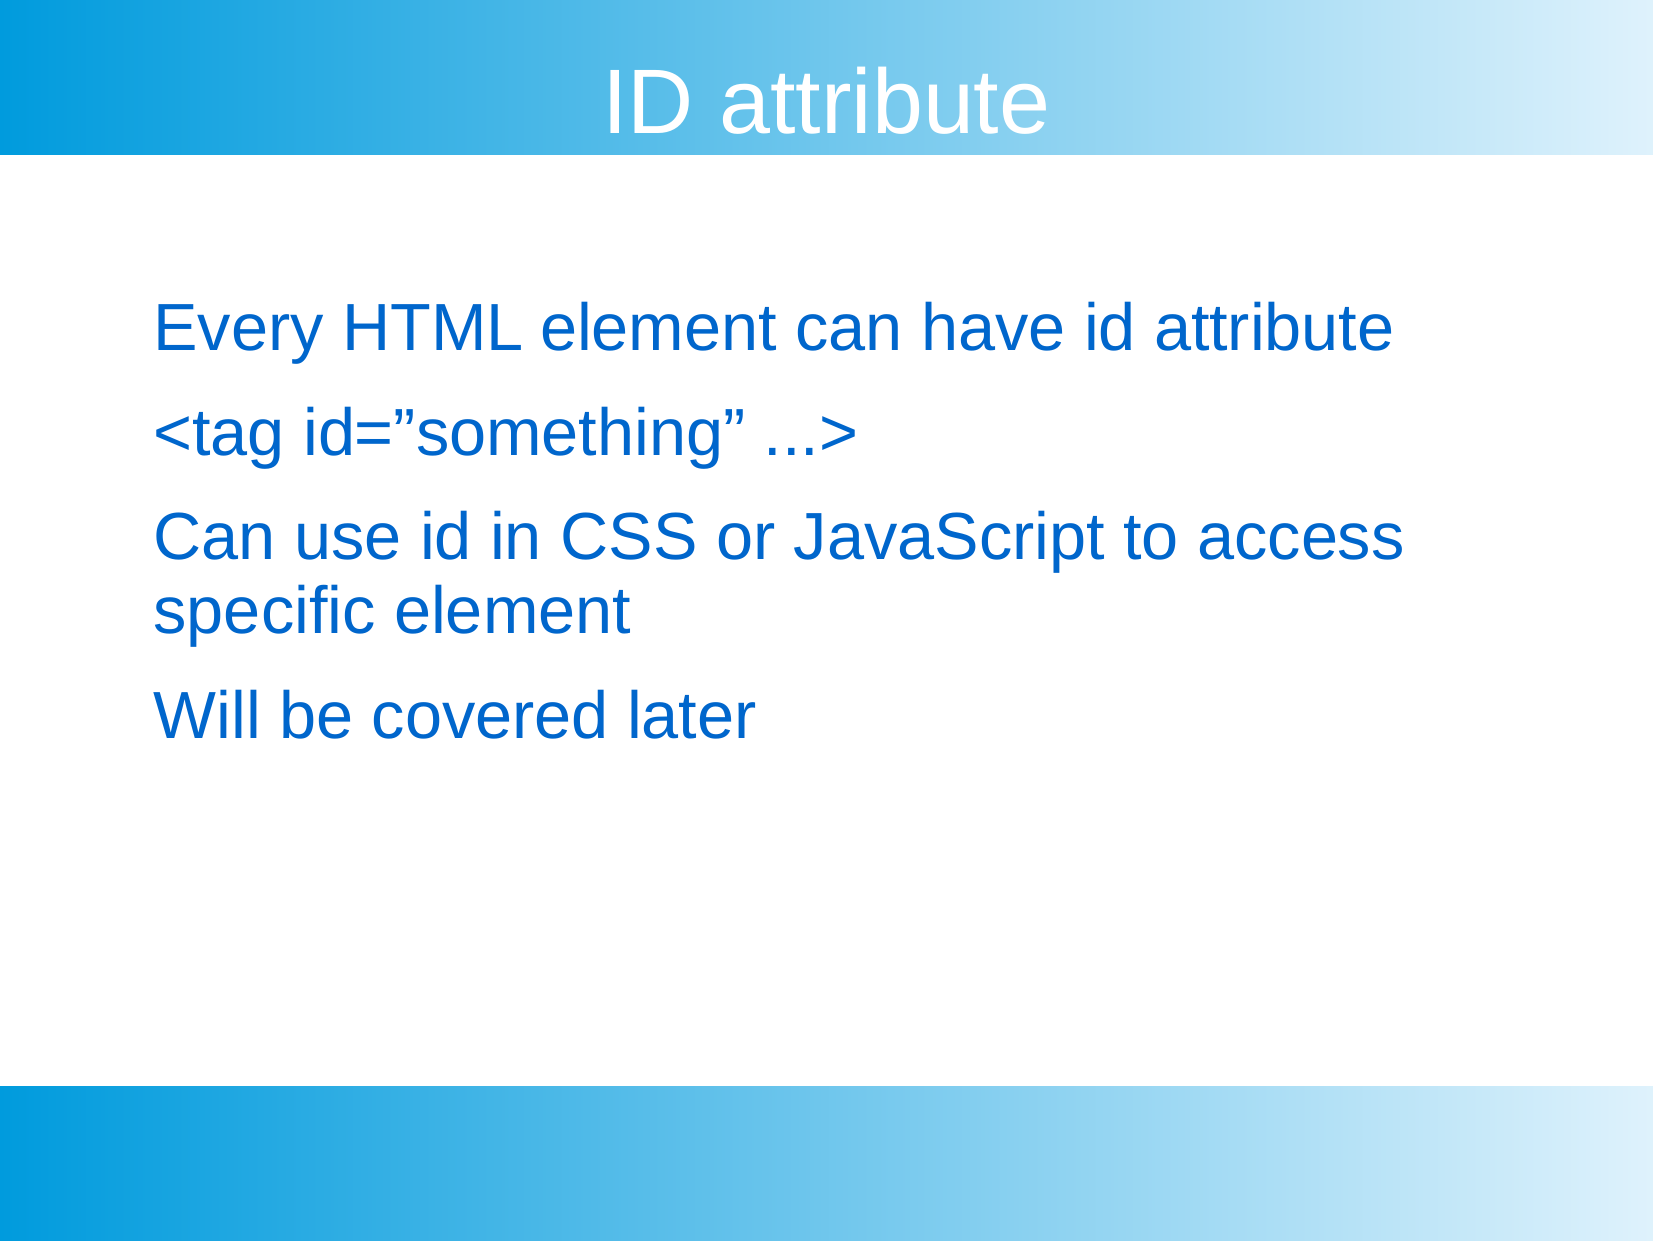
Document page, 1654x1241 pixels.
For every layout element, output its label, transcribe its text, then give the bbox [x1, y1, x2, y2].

list Every HTML element can have id attribute <tag id=”something” ...> Can use id in CSS or JavaScript to access specific element Will be covered later [82, 290, 1571, 1010]
title ID attribute [82, 49, 1571, 155]
